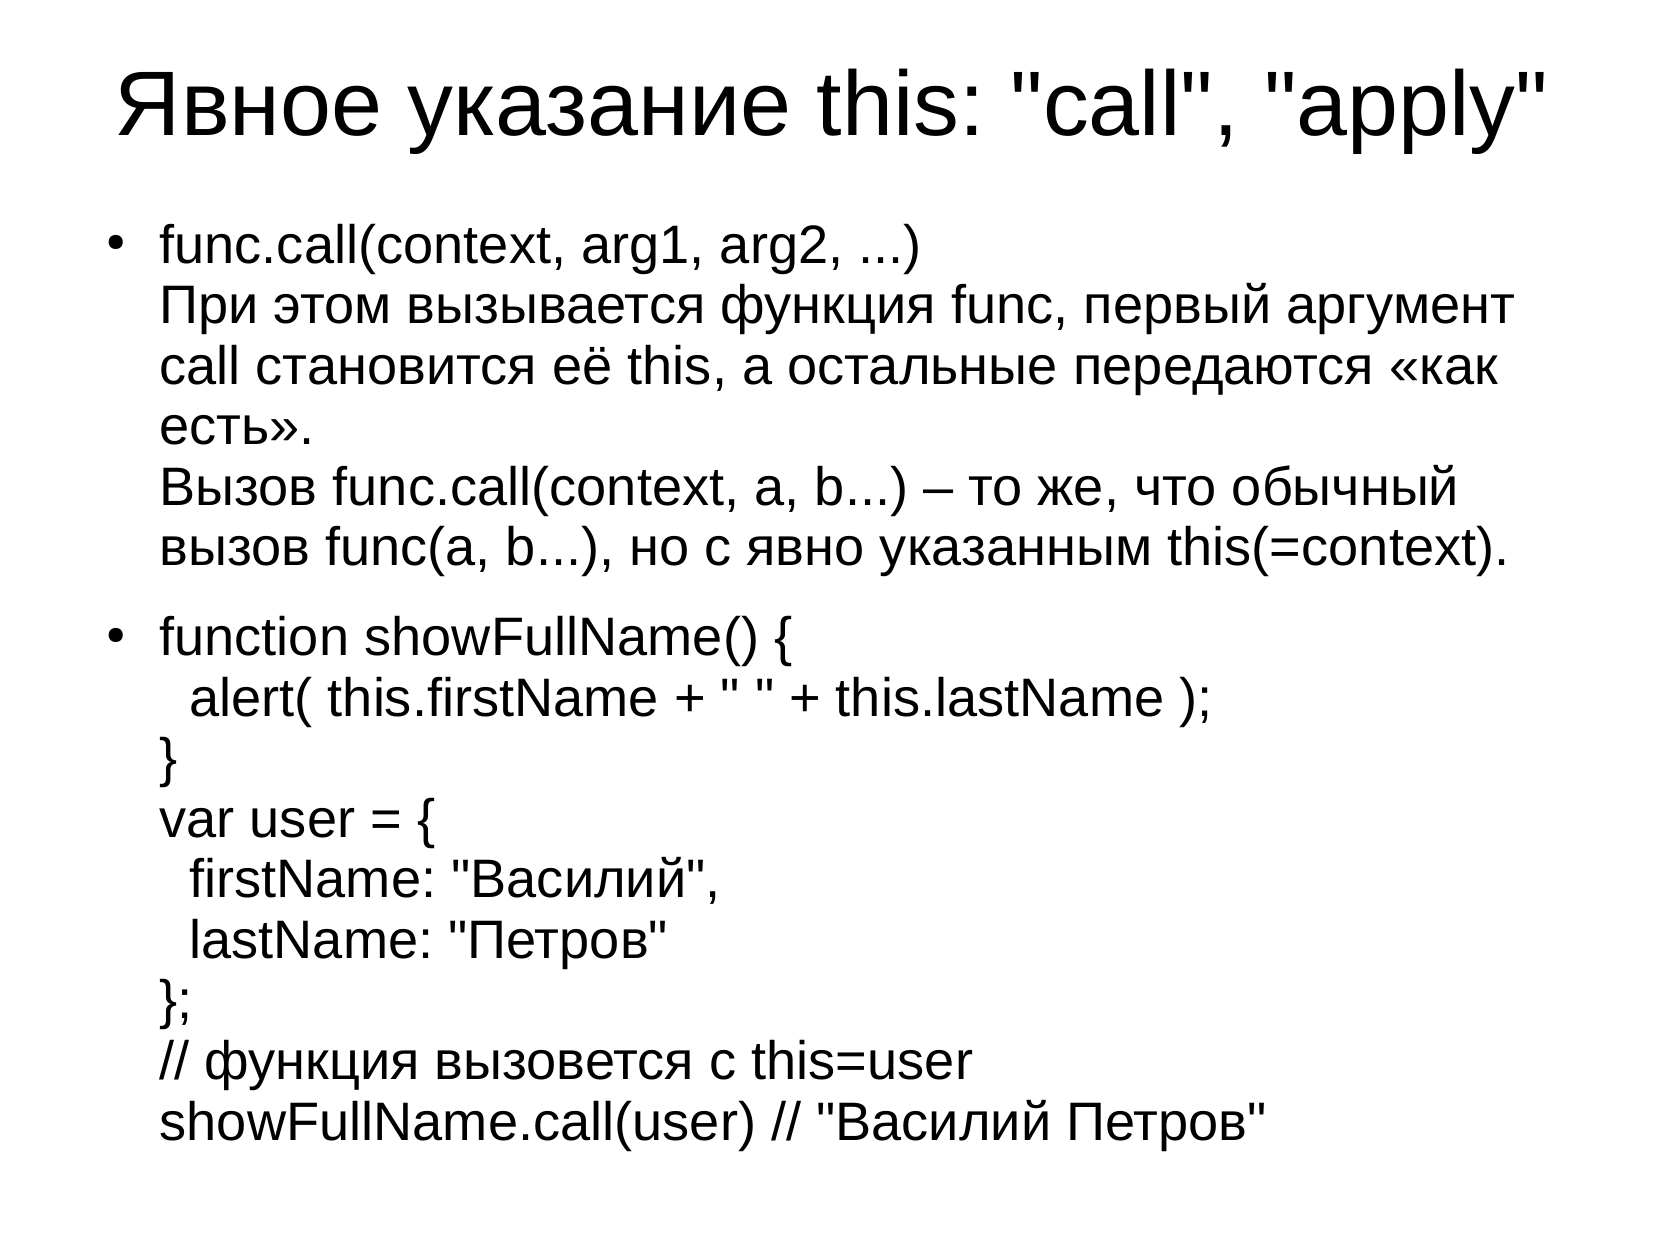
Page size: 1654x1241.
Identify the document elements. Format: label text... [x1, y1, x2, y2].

list func.call(context, arg1, arg2, ...) При этом вызывается функция func, первый аргумент call становится её this, а остальные передаются «как есть». Вызов func.call(context, a, b...) – то же, что обычный вызов func(a, b...), но с явно указанным this(=context). function showFullName() { alert( this.firstName + " " + this.lastName ); } var user = { firstName: "Василий", lastName: "Петров" }; // функция вызовется с this=user showFullName.call(user) // "Василий Петров" [88, 214, 1577, 1152]
title Явное указание this: "call", "apply" [88, 0, 1577, 208]
